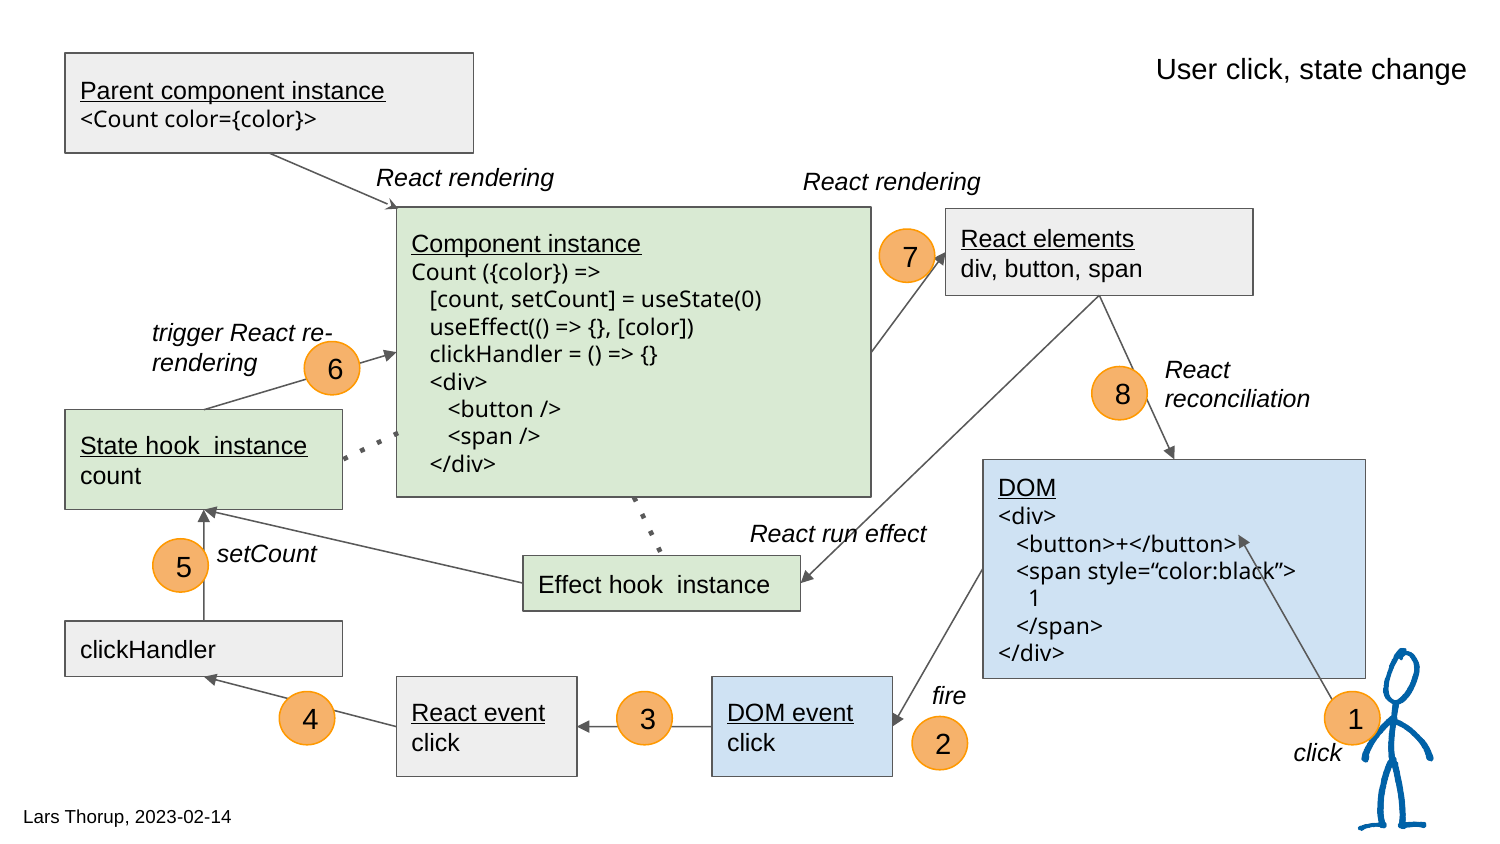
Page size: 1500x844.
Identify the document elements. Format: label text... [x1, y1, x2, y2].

text_box Lars Thorup, 2023-02-14 [8, 789, 257, 842]
text_box Parent component instance <Count color={color}> [65, 53, 474, 154]
text_box trigger React re-rendering [137, 301, 370, 392]
text_box 4 [279, 691, 335, 745]
text_box 2 [912, 716, 968, 770]
text_box 1 [1324, 691, 1381, 740]
text_box 6 [304, 341, 360, 395]
picture [1354, 647, 1436, 832]
text_box React run effect [734, 503, 995, 564]
text_box DOM event click [712, 676, 893, 777]
text_box 7 [879, 229, 935, 283]
text_box setCount [175, 522, 333, 583]
text_box State hook instance count [65, 409, 343, 510]
text_box React elements div, button, span [945, 208, 1253, 296]
text_box User click, state change [1140, 34, 1498, 100]
text_box 8 [1091, 366, 1148, 420]
text_box fire [917, 664, 1053, 725]
text_box React reconciliation [1149, 338, 1331, 429]
text_box React rendering [361, 146, 586, 207]
text_box DOM <div> <button>+</button> <span style=“color:black”> 1 </span> </div> [983, 459, 1366, 679]
text_box React rendering [787, 150, 1021, 211]
text_box Component instance Count ({color}) => [count, setCount] = useState(0) useEffect(() => {}, [color]) clickHandler = () => {} <div> <button /> <span /> </div> [396, 207, 872, 498]
text_box click [1278, 721, 1369, 782]
text_box clickHandler [65, 621, 343, 677]
text_box React event click [396, 676, 577, 777]
text_box 3 [616, 691, 673, 745]
text_box 5 [152, 538, 209, 593]
text_box Effect hook instance [523, 555, 801, 611]
